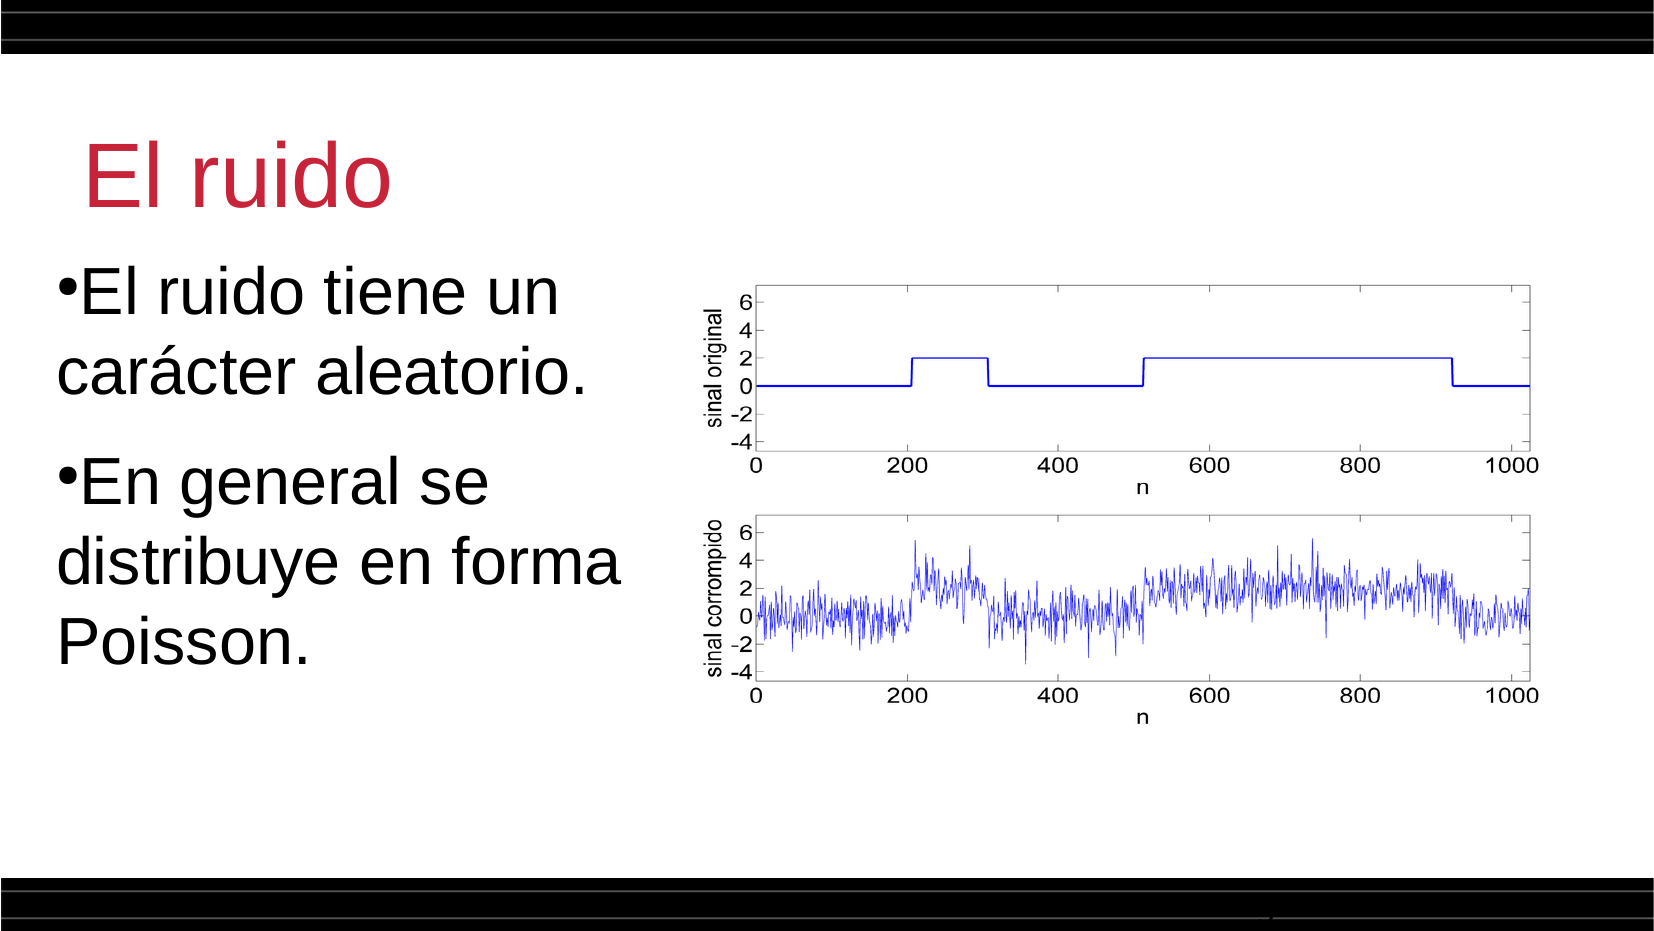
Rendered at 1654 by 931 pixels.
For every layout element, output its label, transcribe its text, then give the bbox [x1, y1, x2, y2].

picture [1, 878, 1654, 931]
title El ruido [82, 92, 1571, 249]
picture [696, 276, 1543, 734]
list El ruido tiene un carácter aleatorio. En general se distribuye en forma Poisson. [56, 248, 669, 734]
picture [1, 0, 1654, 54]
